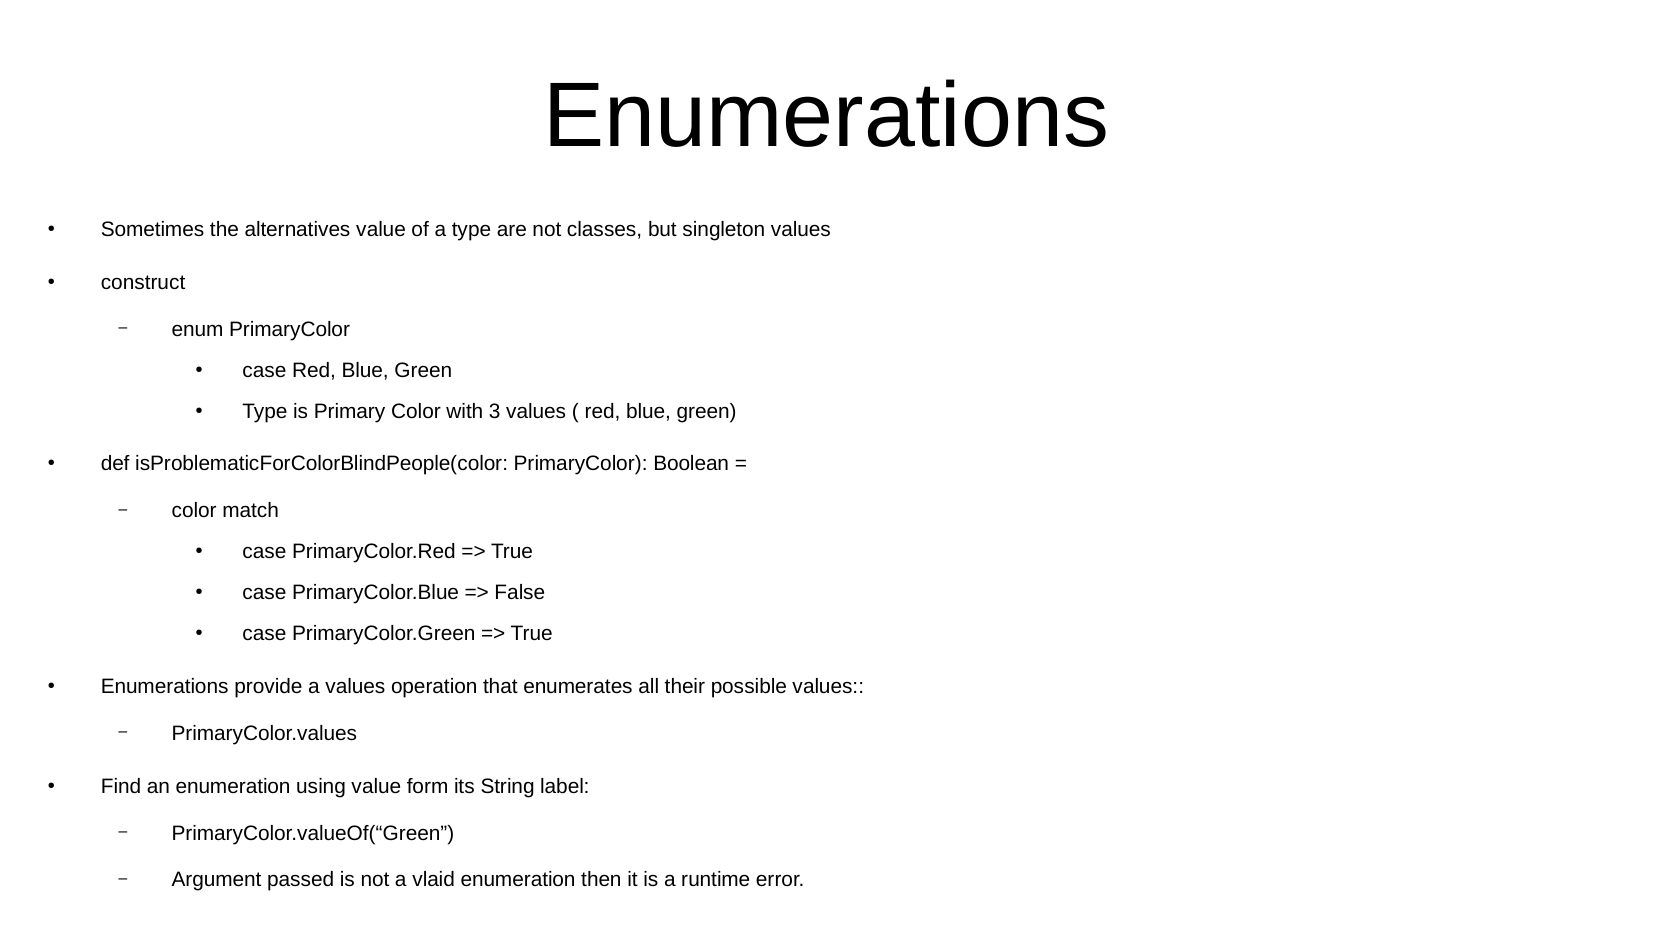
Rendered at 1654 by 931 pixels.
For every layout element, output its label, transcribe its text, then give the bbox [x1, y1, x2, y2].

title Enumerations [82, 37, 1571, 193]
list Sometimes the alternatives value of a type are not classes, but singleton values construct enum PrimaryColor case Red, Blue, Green Type is Primary Color with 3 values ( red, blue, green) def isProblematicForColorBlindPeople(color: PrimaryColor): Boolean = color match case PrimaryColor.Red => True case PrimaryColor.Blue => False case PrimaryColor.Green => True Enumerations provide a values operation that enumerates all their possible values:: PrimaryColor.values Find an enumeration using value form its String label: PrimaryColor.valueOf(“Green”) Argument passed is not a vlaid enumeration then it is a runtime error. [30, 217, 1571, 901]
